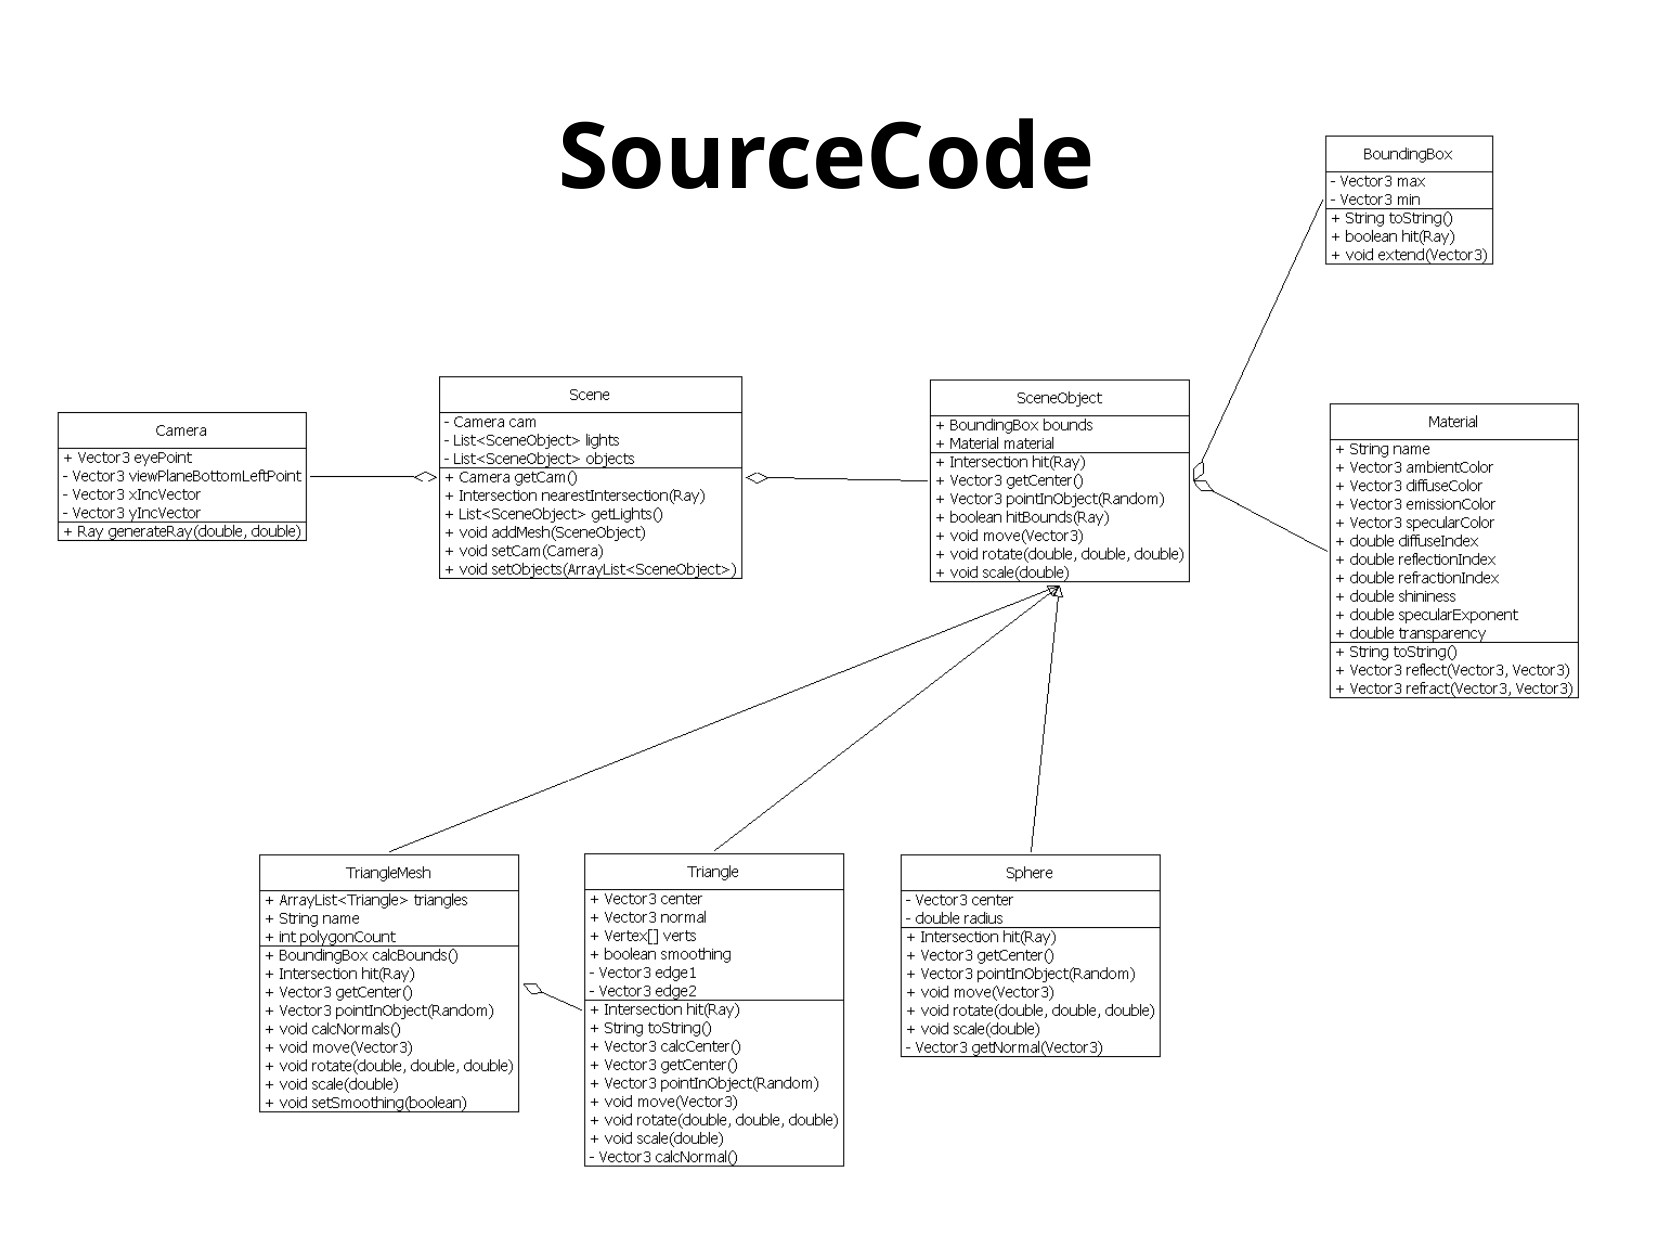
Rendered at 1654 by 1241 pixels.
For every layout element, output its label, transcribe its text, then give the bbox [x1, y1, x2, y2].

picture [32, 7, 1641, 1233]
title SourceCode [82, 49, 1571, 257]
